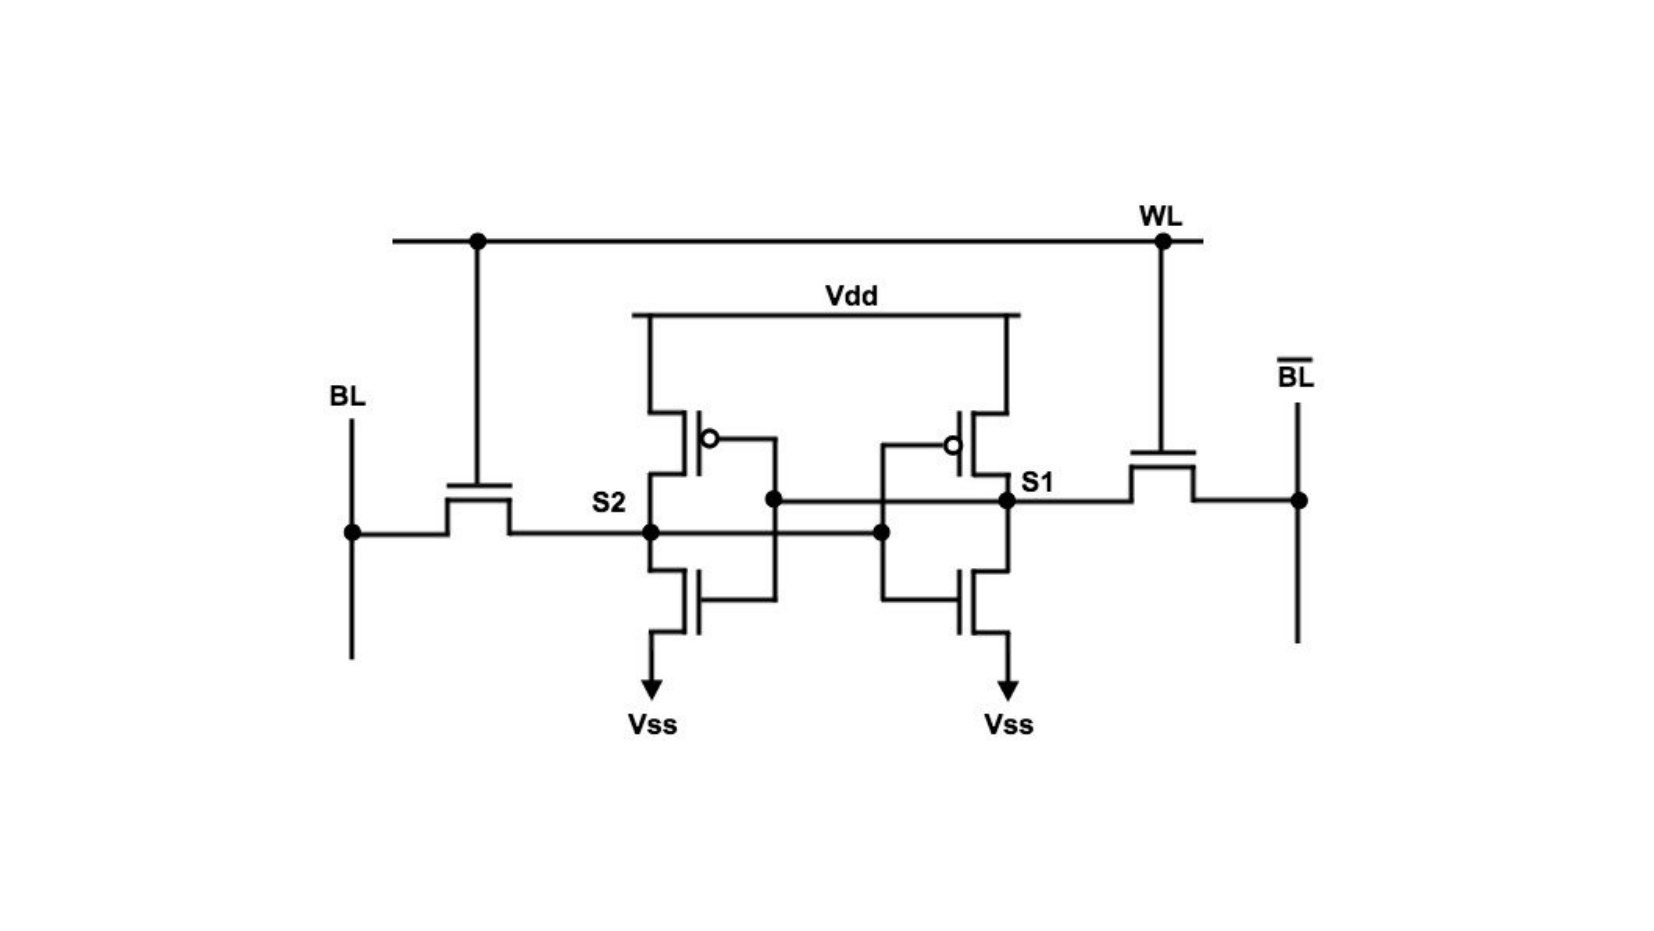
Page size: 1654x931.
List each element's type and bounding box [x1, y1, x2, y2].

picture [249, 165, 1399, 772]
